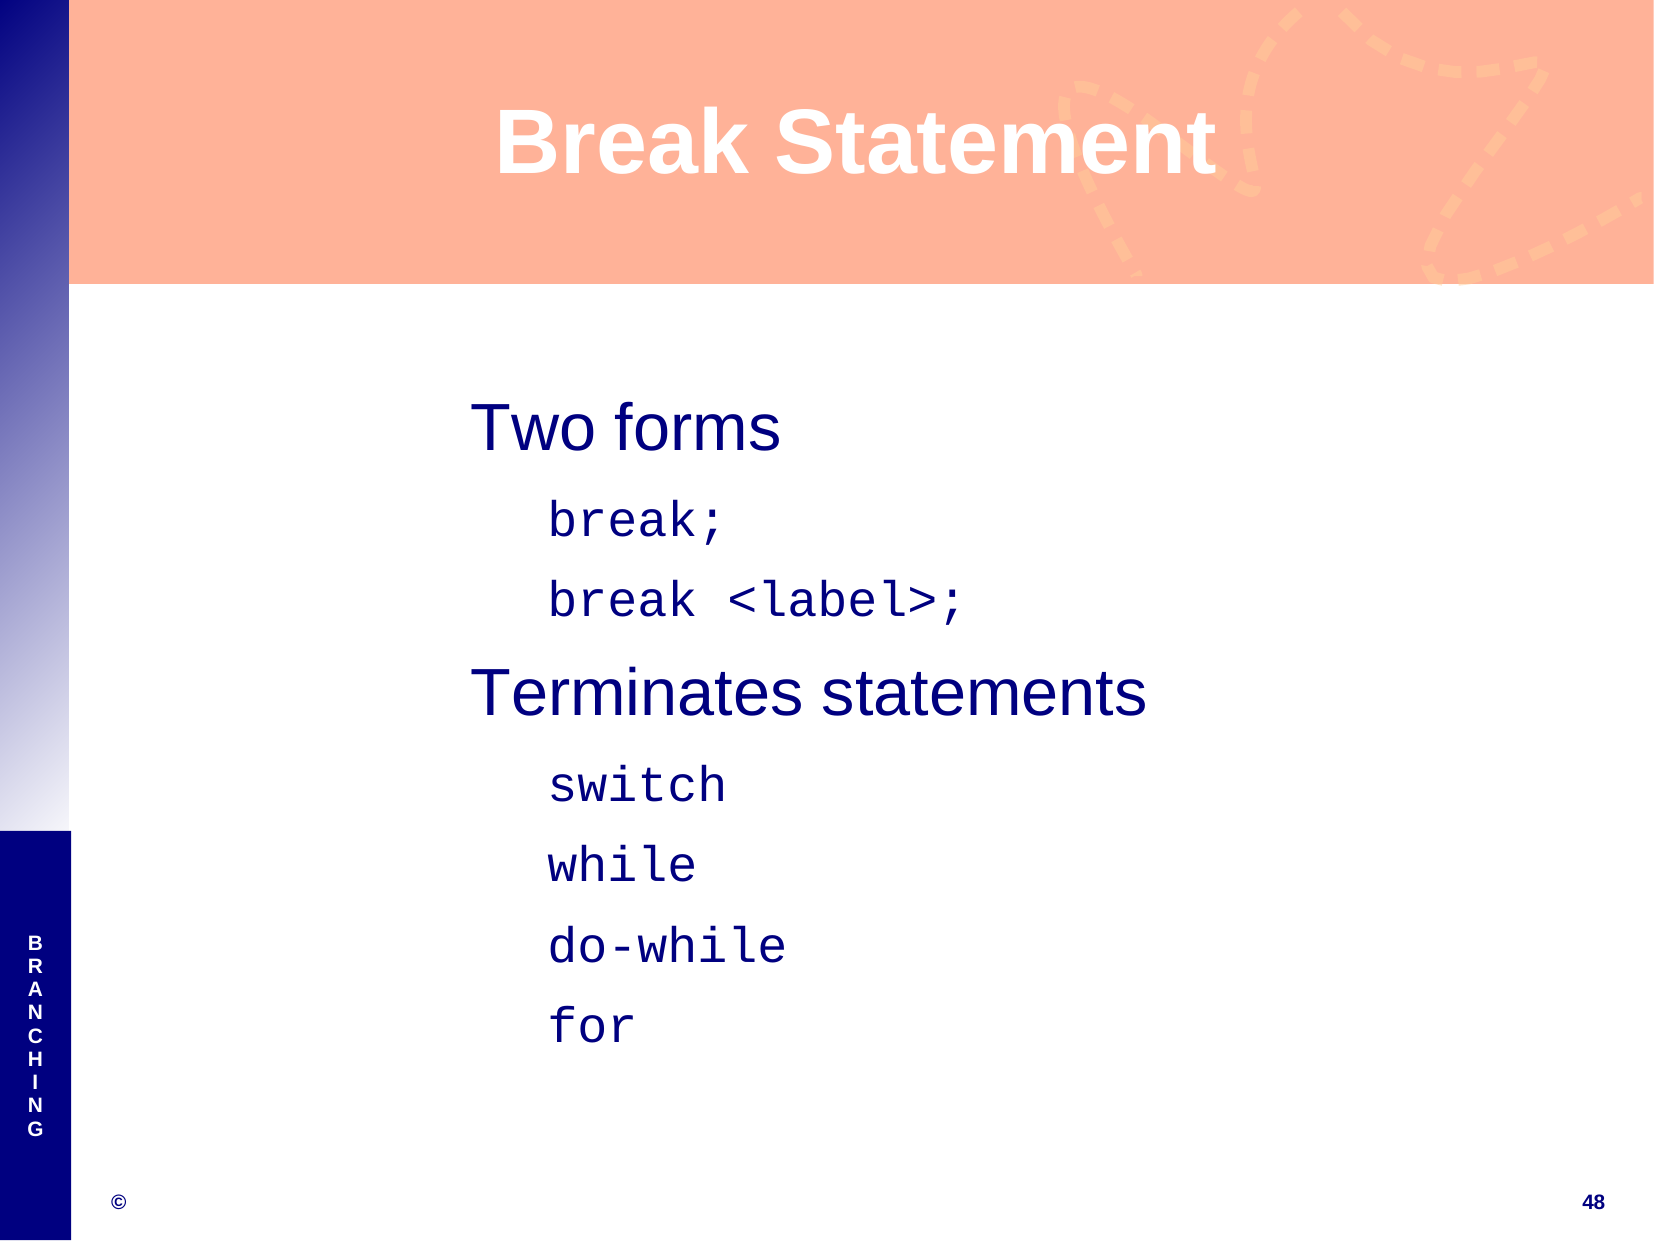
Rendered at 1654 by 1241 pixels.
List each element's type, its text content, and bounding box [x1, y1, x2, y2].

title Break Statement [96, 37, 1617, 246]
list Two forms break; break <label>; Terminates statements switch while do-while for [452, 390, 1225, 1074]
text_box B R A N C H I N G [0, 830, 71, 1241]
